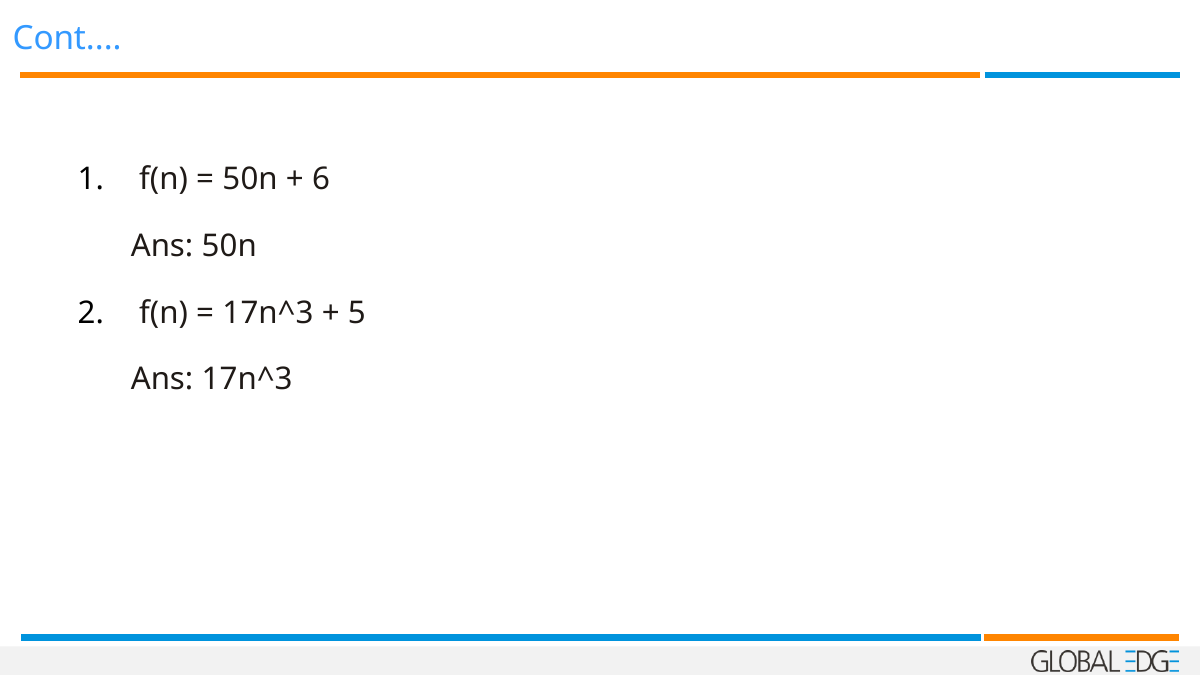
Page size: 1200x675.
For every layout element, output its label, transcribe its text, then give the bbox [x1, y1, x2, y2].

title Cont.... [12, 9, 1088, 63]
picture [1031, 650, 1179, 672]
list f(n) = 50n + 6 Ans: 50n f(n) = 17n^3 + 5 Ans: 17n^3 [60, 157, 1140, 550]
